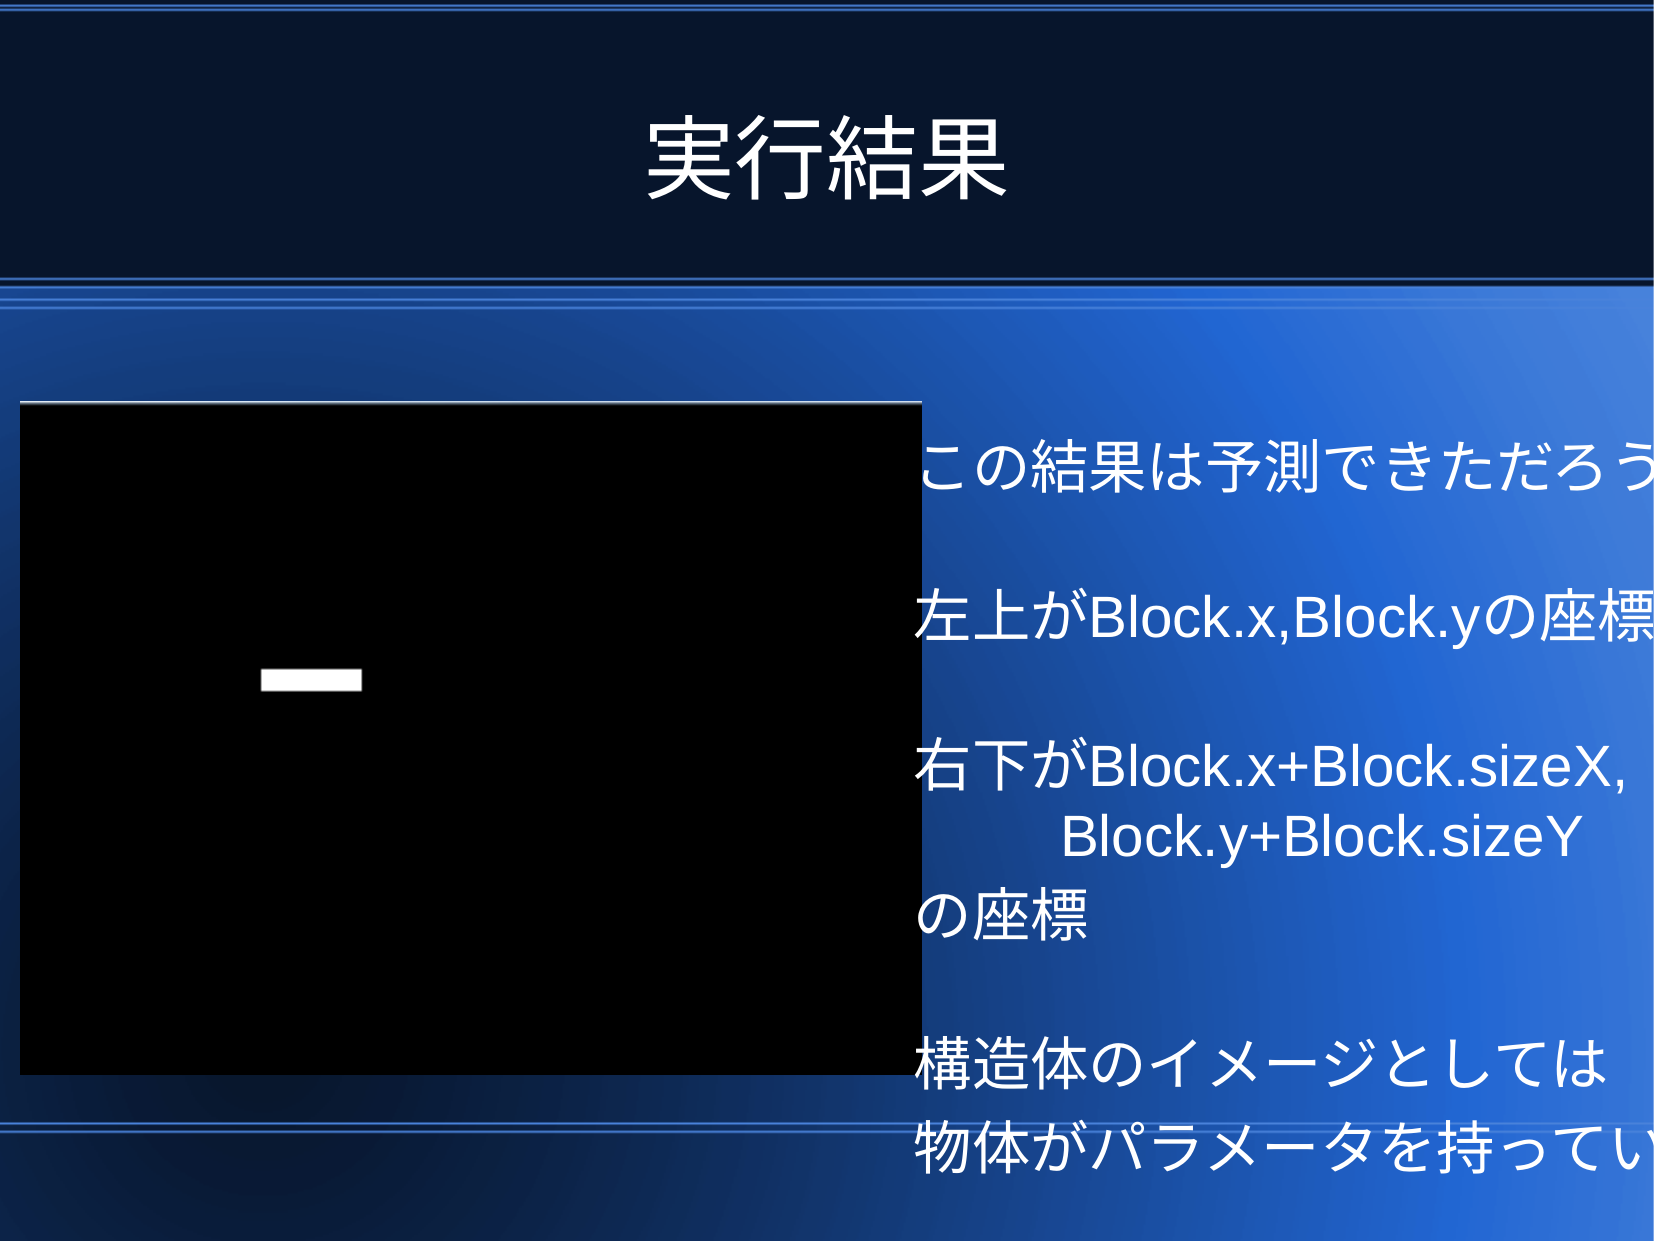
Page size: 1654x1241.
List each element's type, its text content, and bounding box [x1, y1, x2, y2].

picture [0, 0, 1654, 1241]
title 実行結果 [82, 49, 1571, 257]
text_box この結果は予測できただろう。 左上がBlock.x,Block.yの座標 右下がBlock.x+Block.sizeX, Block.y+Block.sizeY の座標 構造体のイメージとしては 物体がパラメータを持っている。 ということに慣れて欲しい。 [899, 413, 1654, 1148]
